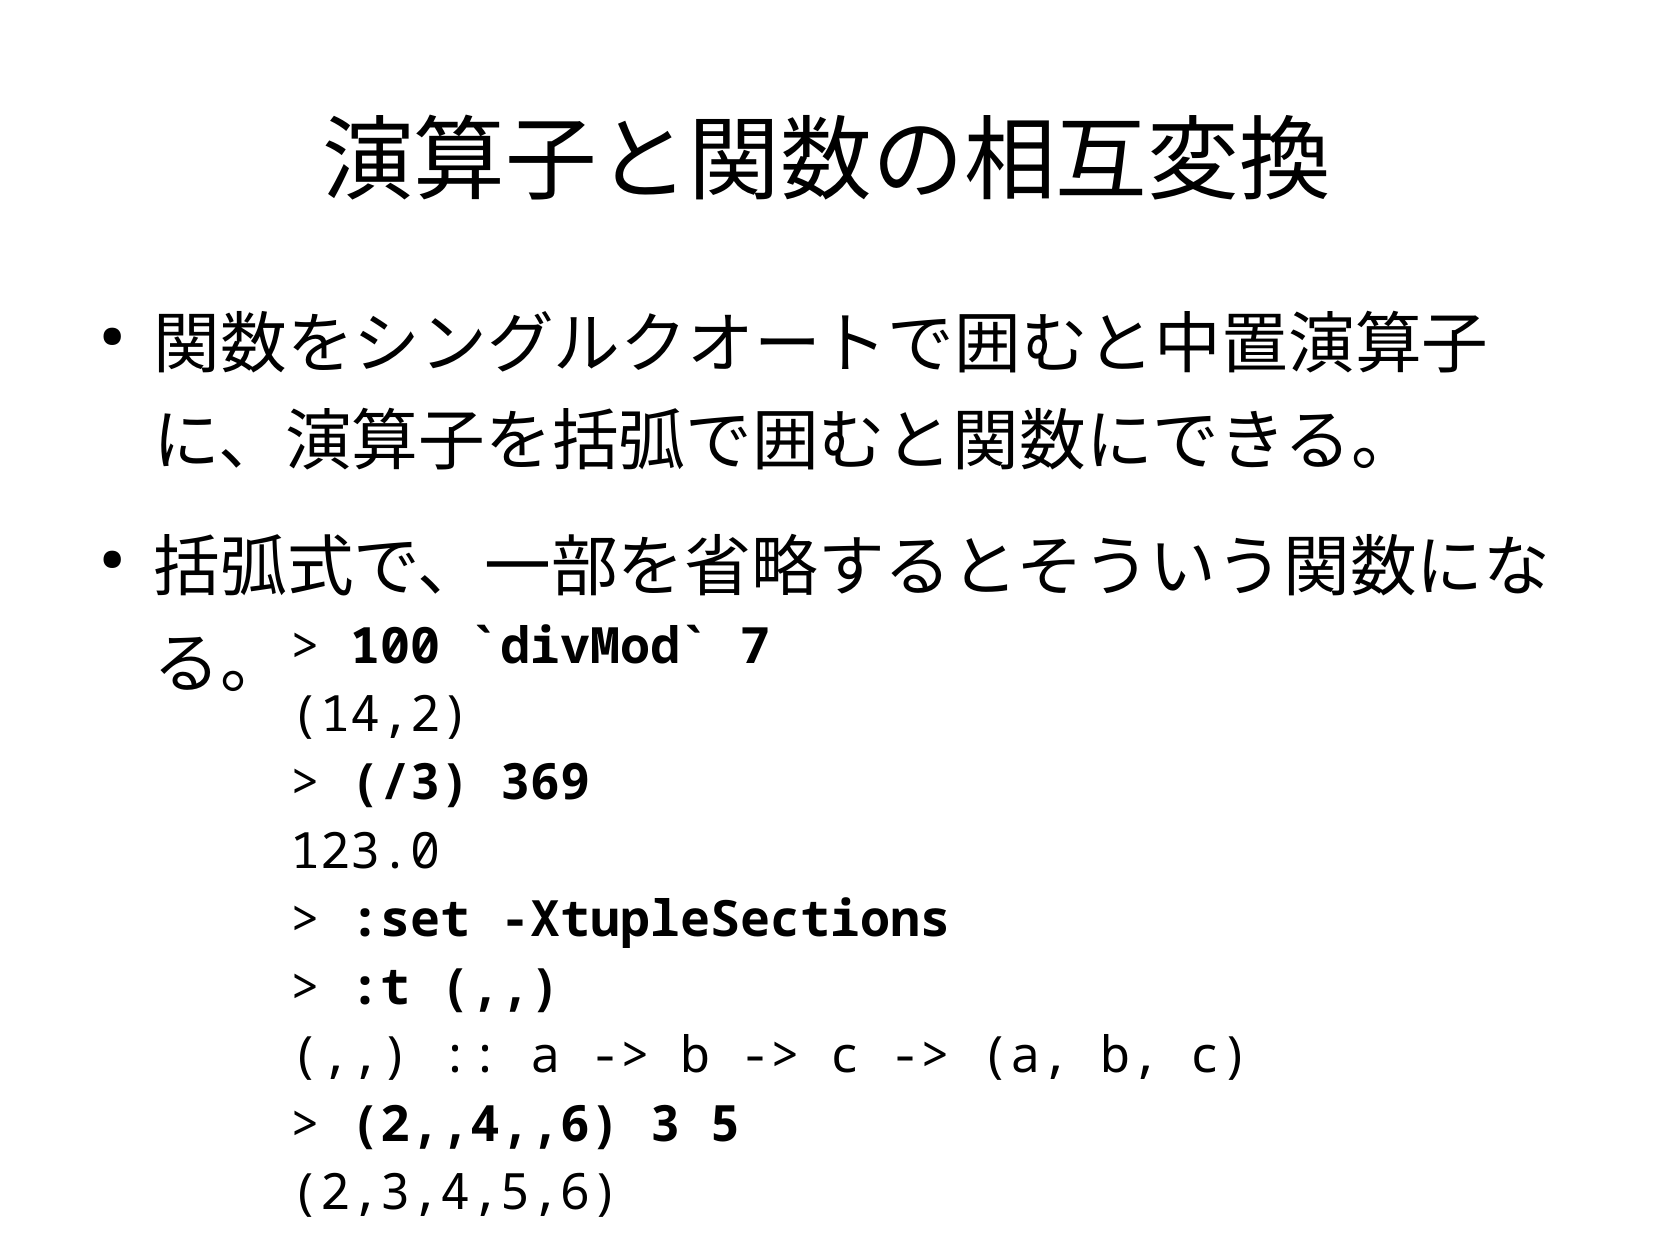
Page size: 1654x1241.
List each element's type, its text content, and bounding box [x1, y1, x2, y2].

title 演算子と関数の相互変換 [82, 49, 1571, 257]
list 関数をシングルクオートで囲むと中置演算子に、演算子を括弧で囲むと関数にできる。 括弧式で、一部を省略するとそういう関数になる。 [82, 290, 1571, 1010]
text_box > 100 `divMod` 7 (14,2) > (/3) 369 123.0 > :set -XtupleSections > :t (,,) (,,) :: a -> b -> c -> (a, b, c) > (2,,4,,6) 3 5 (2,3,4,5,6) [275, 602, 1323, 1168]
